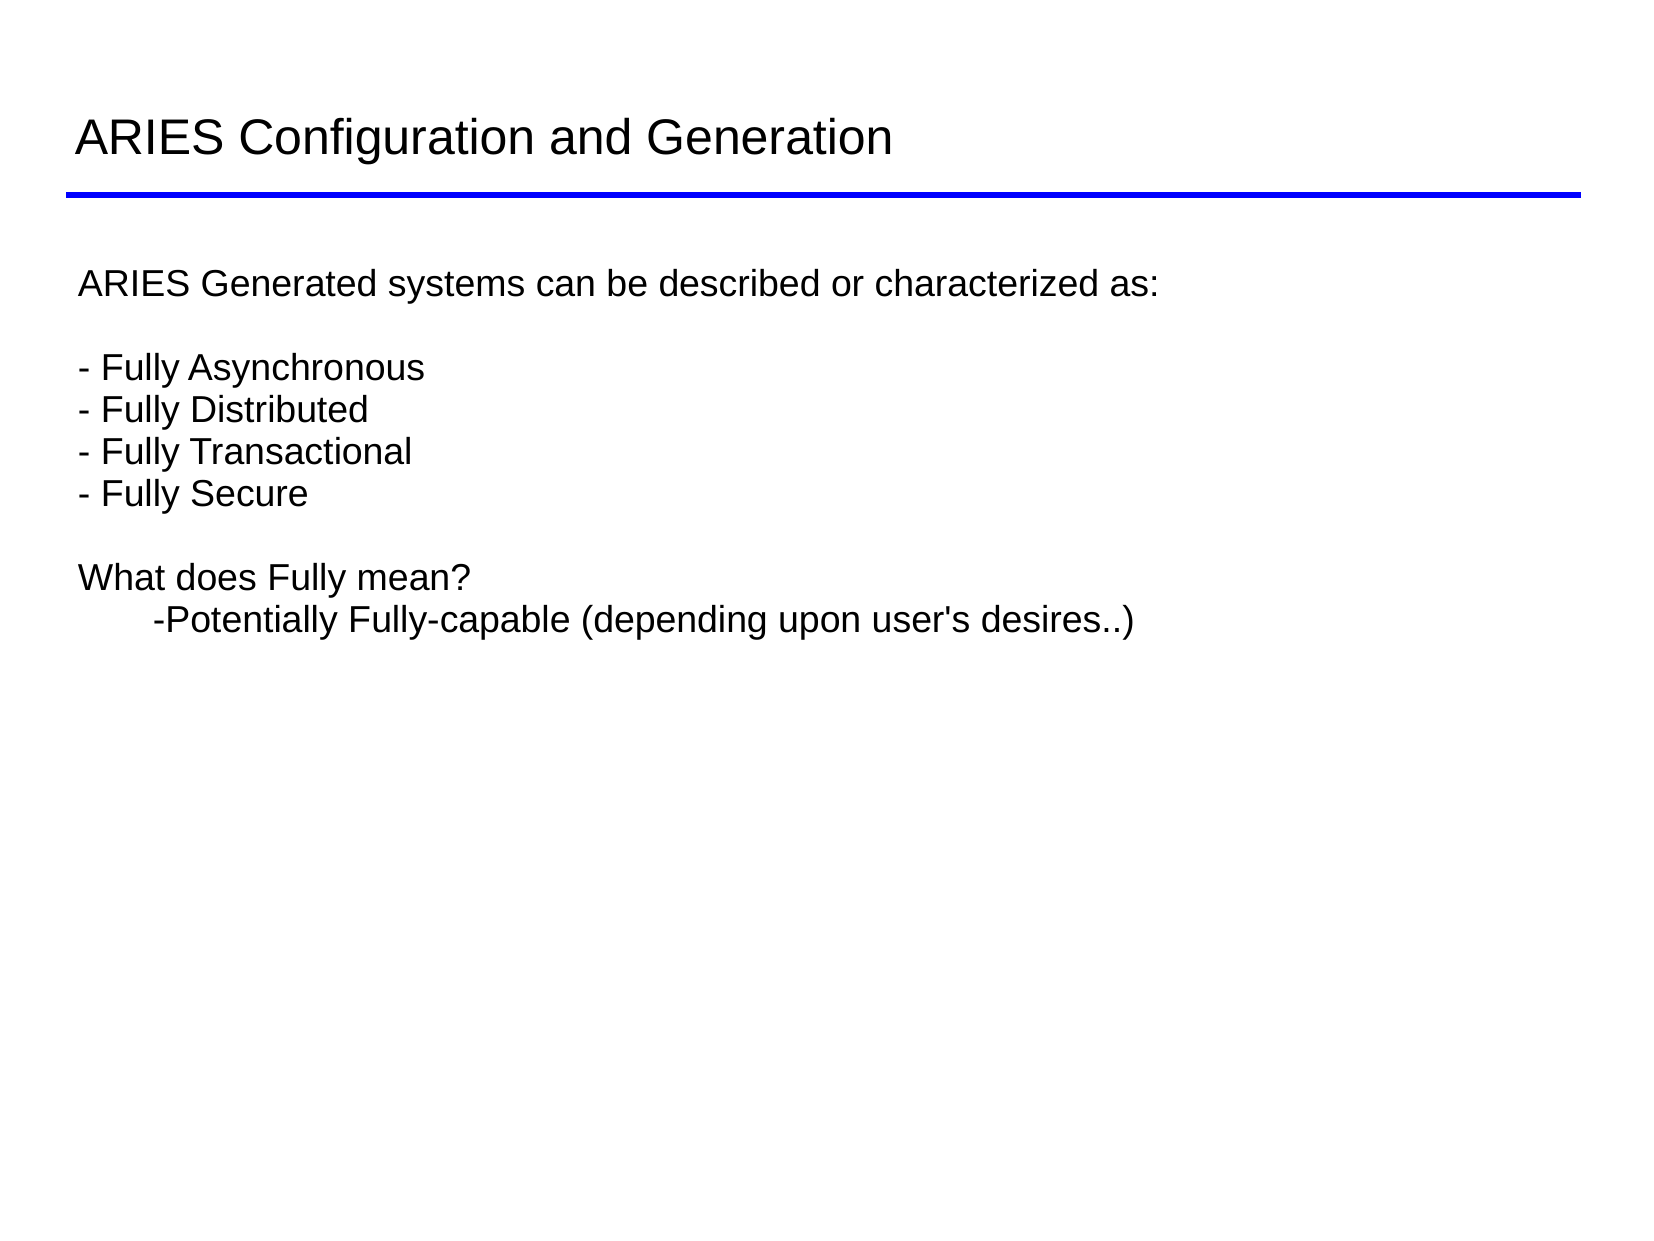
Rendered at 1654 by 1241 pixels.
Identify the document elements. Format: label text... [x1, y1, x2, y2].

text_box ARIES Generated systems can be described or characterized as: - Fully Asynchronous - Fully Distributed - Fully Transactional - Fully Secure What does Fully mean? -Potentially Fully-capable (depending upon user's desires..) [63, 255, 1175, 733]
text_box ARIES Configuration and Generation [60, 101, 909, 173]
